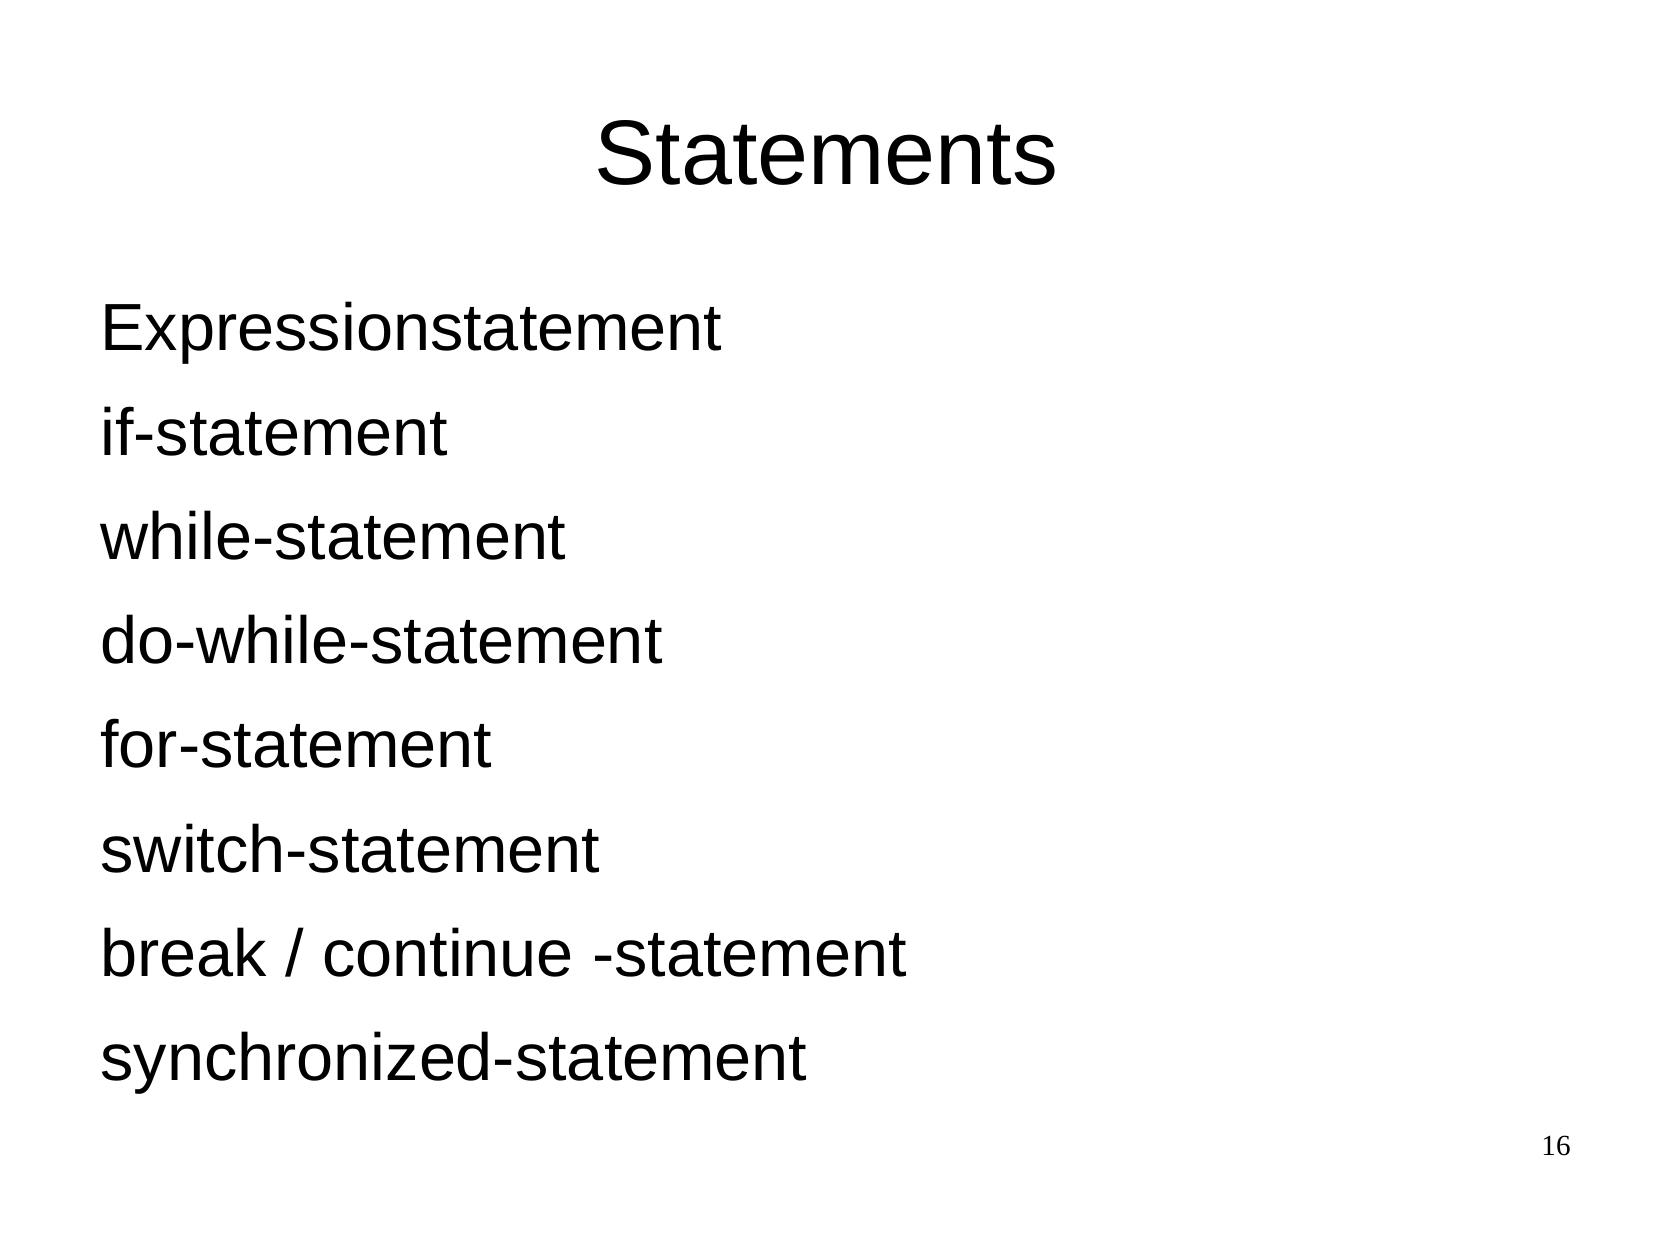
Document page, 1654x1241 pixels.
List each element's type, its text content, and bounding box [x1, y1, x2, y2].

list Expressionstatement if-statement while-statement do-while-statement for-statement switch-statement break / continue -statement synchronized-statement [82, 290, 1571, 1096]
title Statements [82, 56, 1571, 250]
